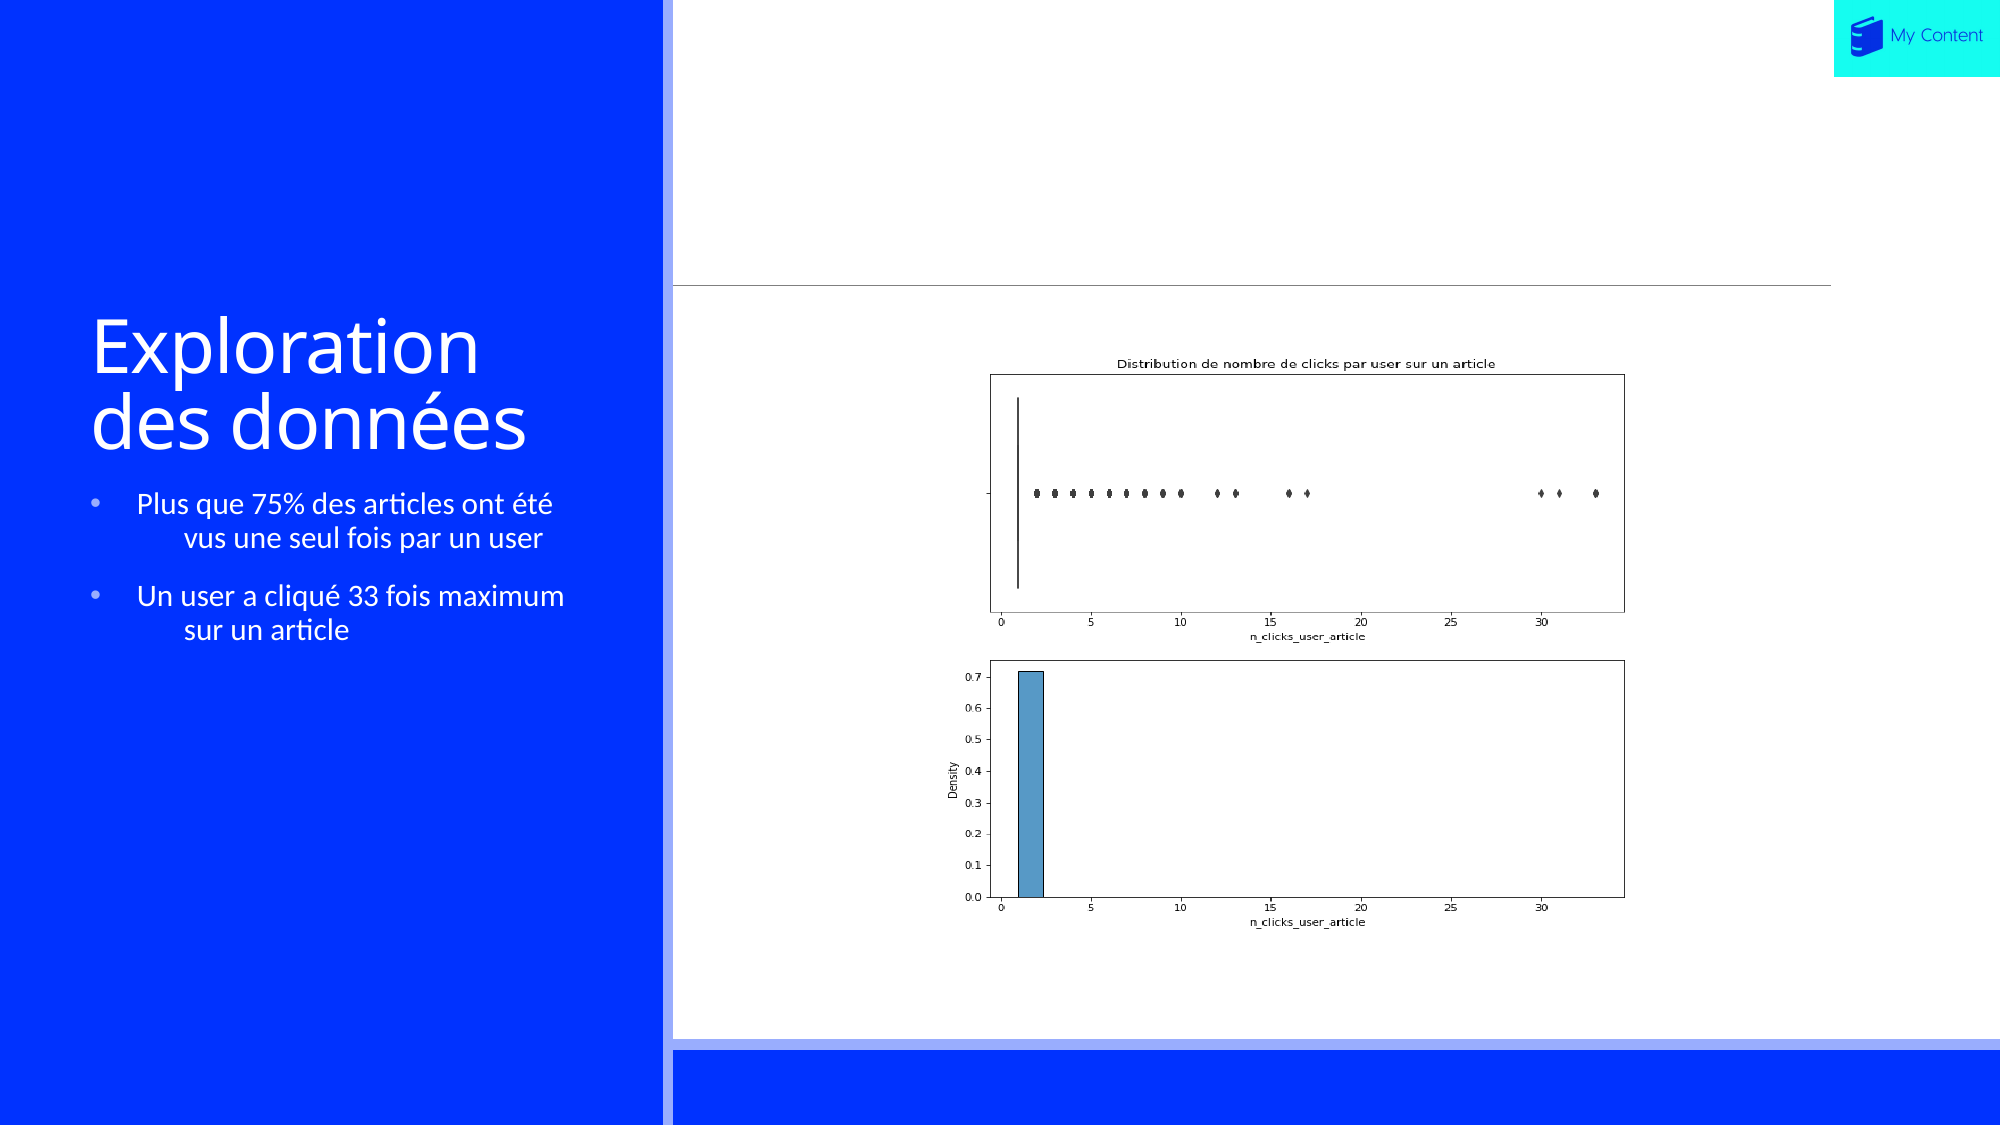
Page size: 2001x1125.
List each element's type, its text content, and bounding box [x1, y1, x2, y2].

list Plus que 75% des articles ont été vus une seul fois par un user Un user a cliqué 33 fois maximum sur un article [75, 479, 601, 1035]
picture [1834, 0, 2000, 77]
title Exploration des données [75, 97, 601, 473]
picture [888, 291, 1706, 983]
